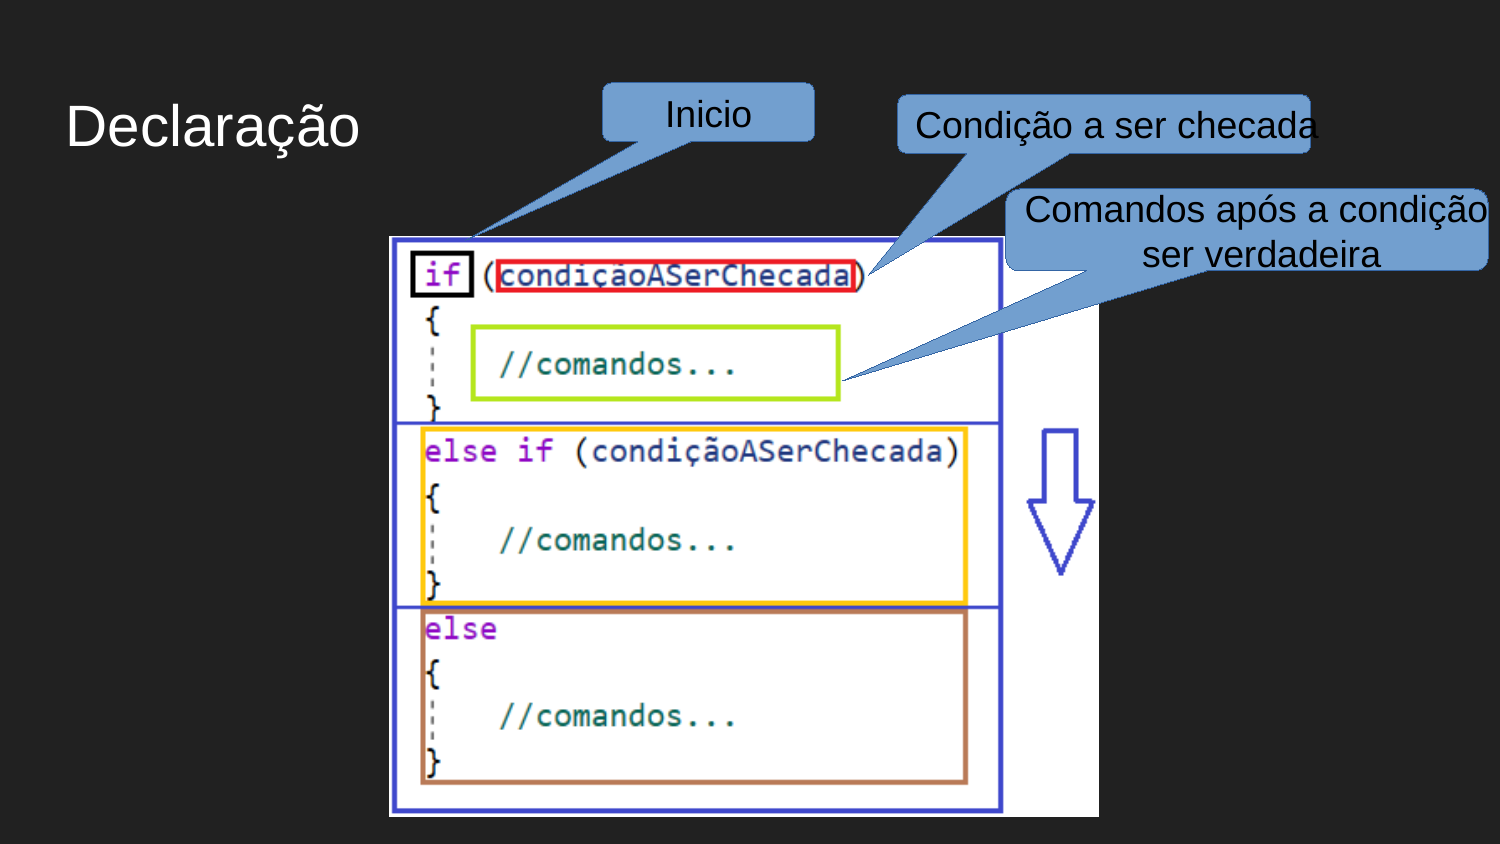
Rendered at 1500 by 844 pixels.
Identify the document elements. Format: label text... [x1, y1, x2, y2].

text_box Inicio [465, 82, 815, 241]
picture [389, 236, 1099, 817]
text_box Comandos após a condição ser verdadeira [842, 188, 1489, 381]
text_box Condição a ser checada [868, 94, 1311, 276]
text_box Declaração [51, 72, 402, 167]
